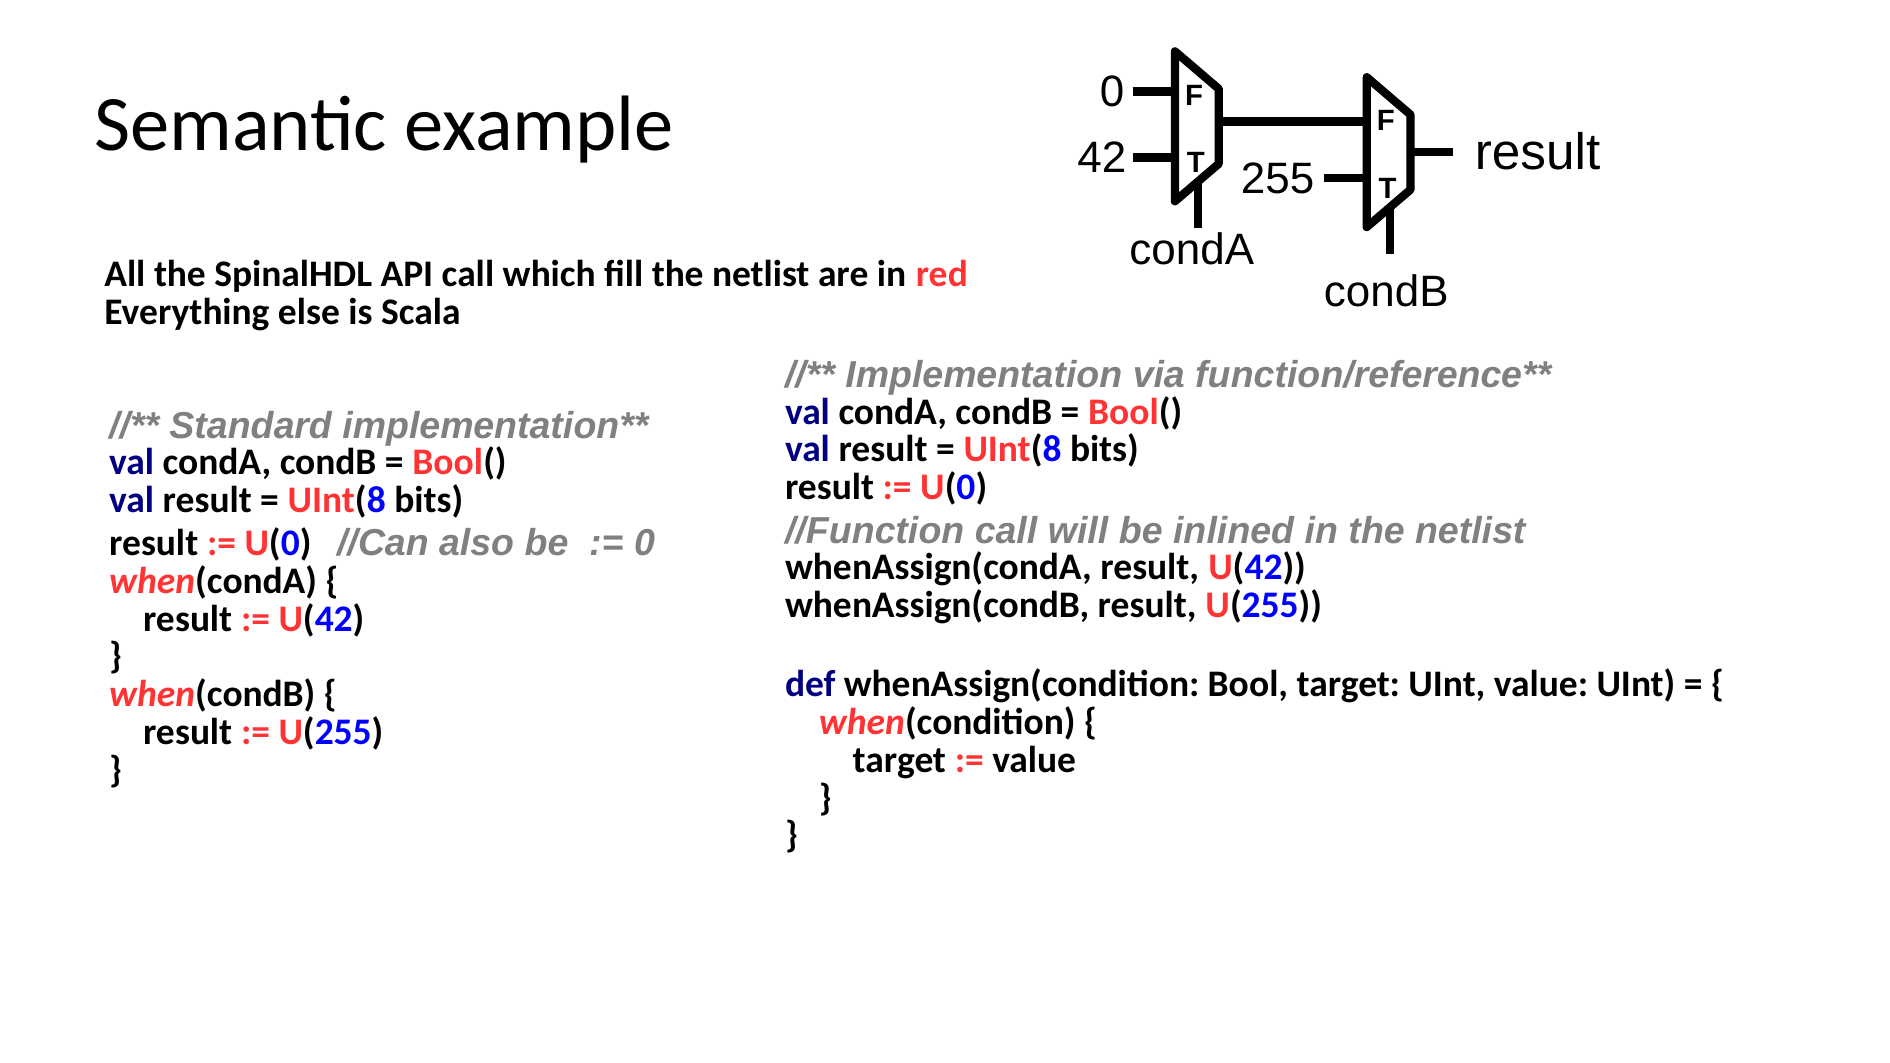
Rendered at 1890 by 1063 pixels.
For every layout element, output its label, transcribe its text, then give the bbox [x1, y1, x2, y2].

title Semantic example [94, 42, 1796, 220]
text_box //** Implementation via function/reference** val condA, condB = Bool() val result = UInt(8 bits) result := U(0) //Function call will be inlined in the netlist whenAssign(condA, result, U(42)) whenAssign(condB, result, U(255)) def whenAssign(condition: Bool, target: UInt, value: UInt) = { when(condition) { target := value } } [770, 346, 1857, 949]
picture [1051, 47, 1627, 332]
text_box //** Standard implementation** val condA, condB = Bool() val result = UInt(8 bits) result := U(0) //Can also be := 0 when(condA) { result := U(42) } when(condB) { result := U(255) } [94, 404, 686, 910]
text_box All the SpinalHDL API call which fill the netlist are in red Everything else is Scala [89, 251, 1040, 404]
